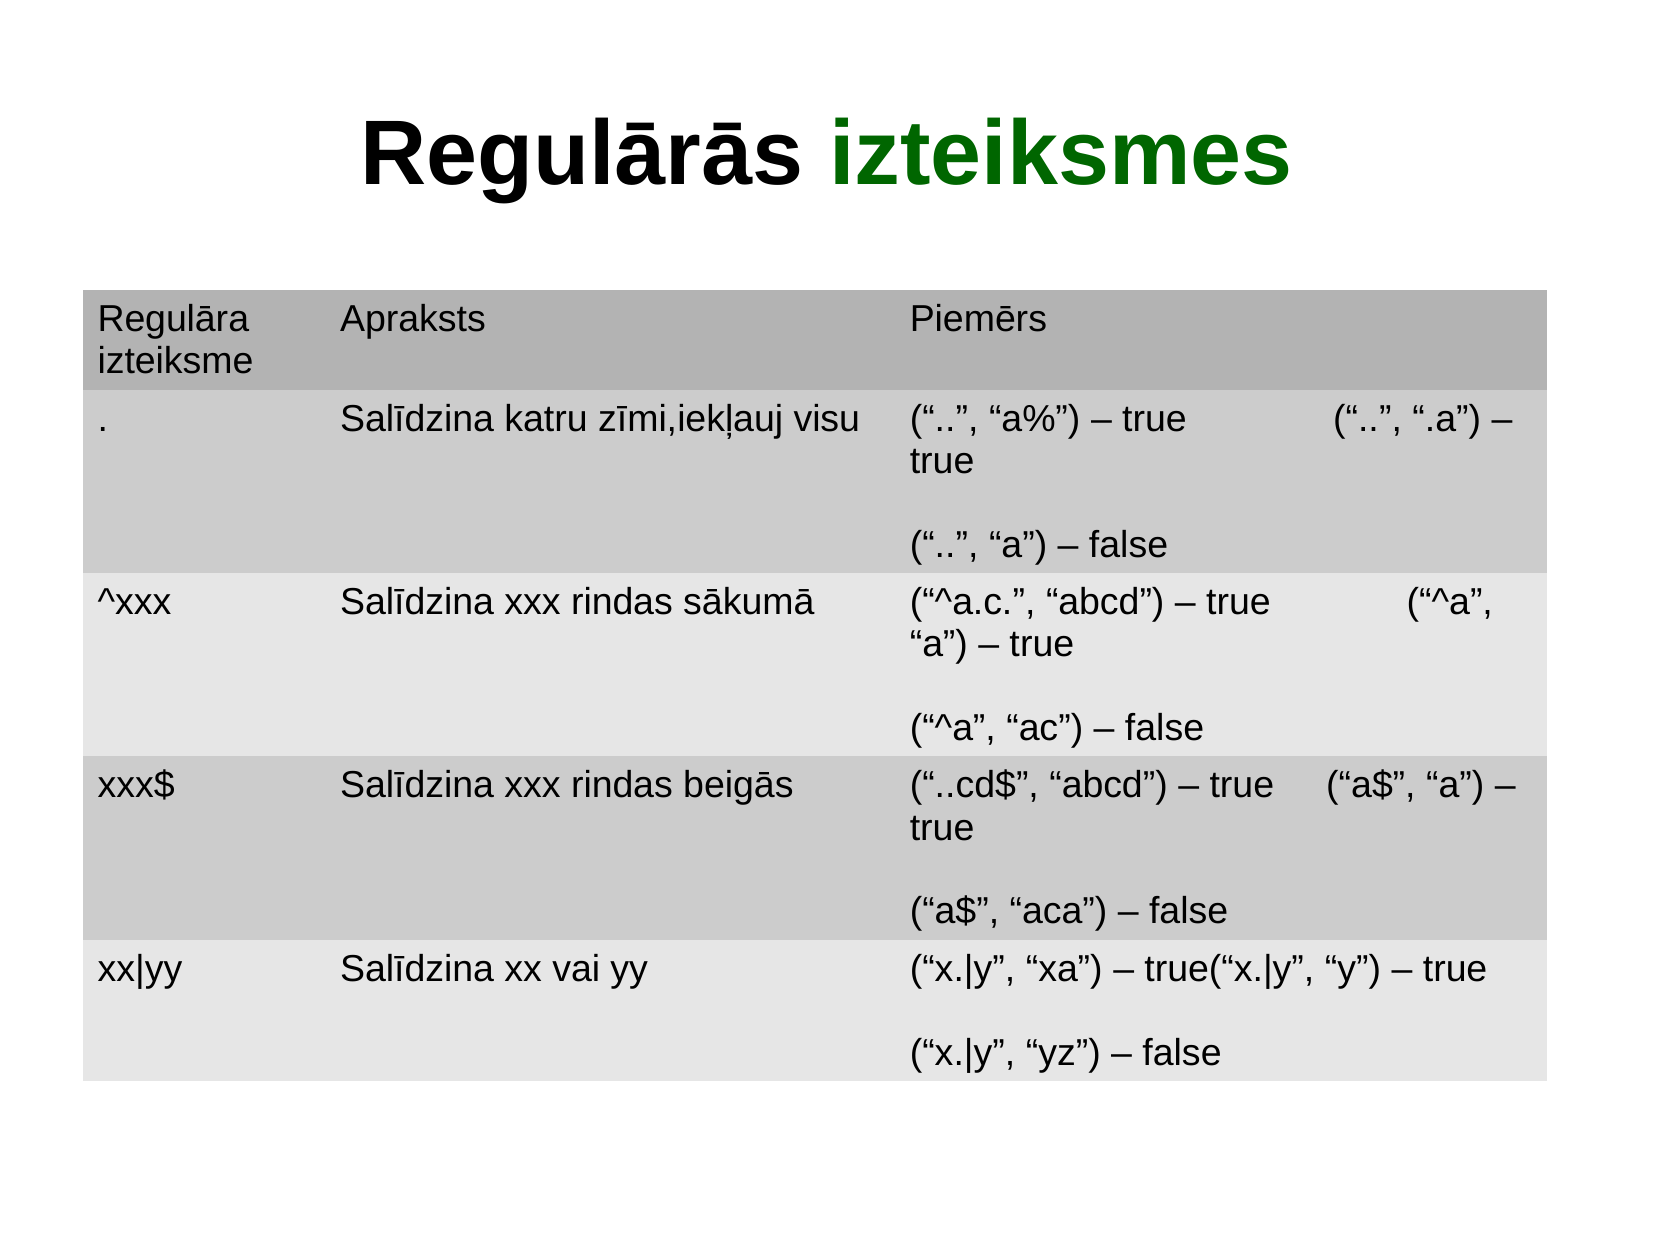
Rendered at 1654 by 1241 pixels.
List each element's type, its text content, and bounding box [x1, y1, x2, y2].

title Regulārās izteiksmes [82, 49, 1571, 257]
table_cell Salīdzina xx vai yy [325, 940, 895, 1081]
table_cell Salīdzina xxx rindas beigās [325, 756, 895, 940]
table_cell (“^a.c.”, “abcd”) – true (“^a”, “a”) – true (“^a”, “ac”) – false [895, 573, 1547, 756]
table_cell xxx$ [83, 756, 325, 940]
table_cell ^xxx [83, 573, 325, 756]
table_header Regulāra izteiksme [83, 290, 325, 390]
table_header Piemērs [895, 290, 1547, 390]
table_header Apraksts [325, 290, 895, 390]
table_cell Salīdzina katru zīmi,iekļauj visu [325, 390, 895, 573]
table_cell (“x.|y”, “xa”) – true(“x.|y”, “y”) – true (“x.|y”, “yz”) – false [895, 940, 1547, 1081]
table_cell (“..”, “a%”) – true (“..”, “.a”) – true (“..”, “a”) – false [895, 390, 1547, 573]
table_cell . [83, 390, 325, 573]
table_cell (“..cd$”, “abcd”) – true (“a$”, “a”) – true (“a$”, “aca”) – false [895, 756, 1547, 940]
table_cell Salīdzina xxx rindas sākumā [325, 573, 895, 756]
table_cell xx|yy [83, 940, 325, 1081]
